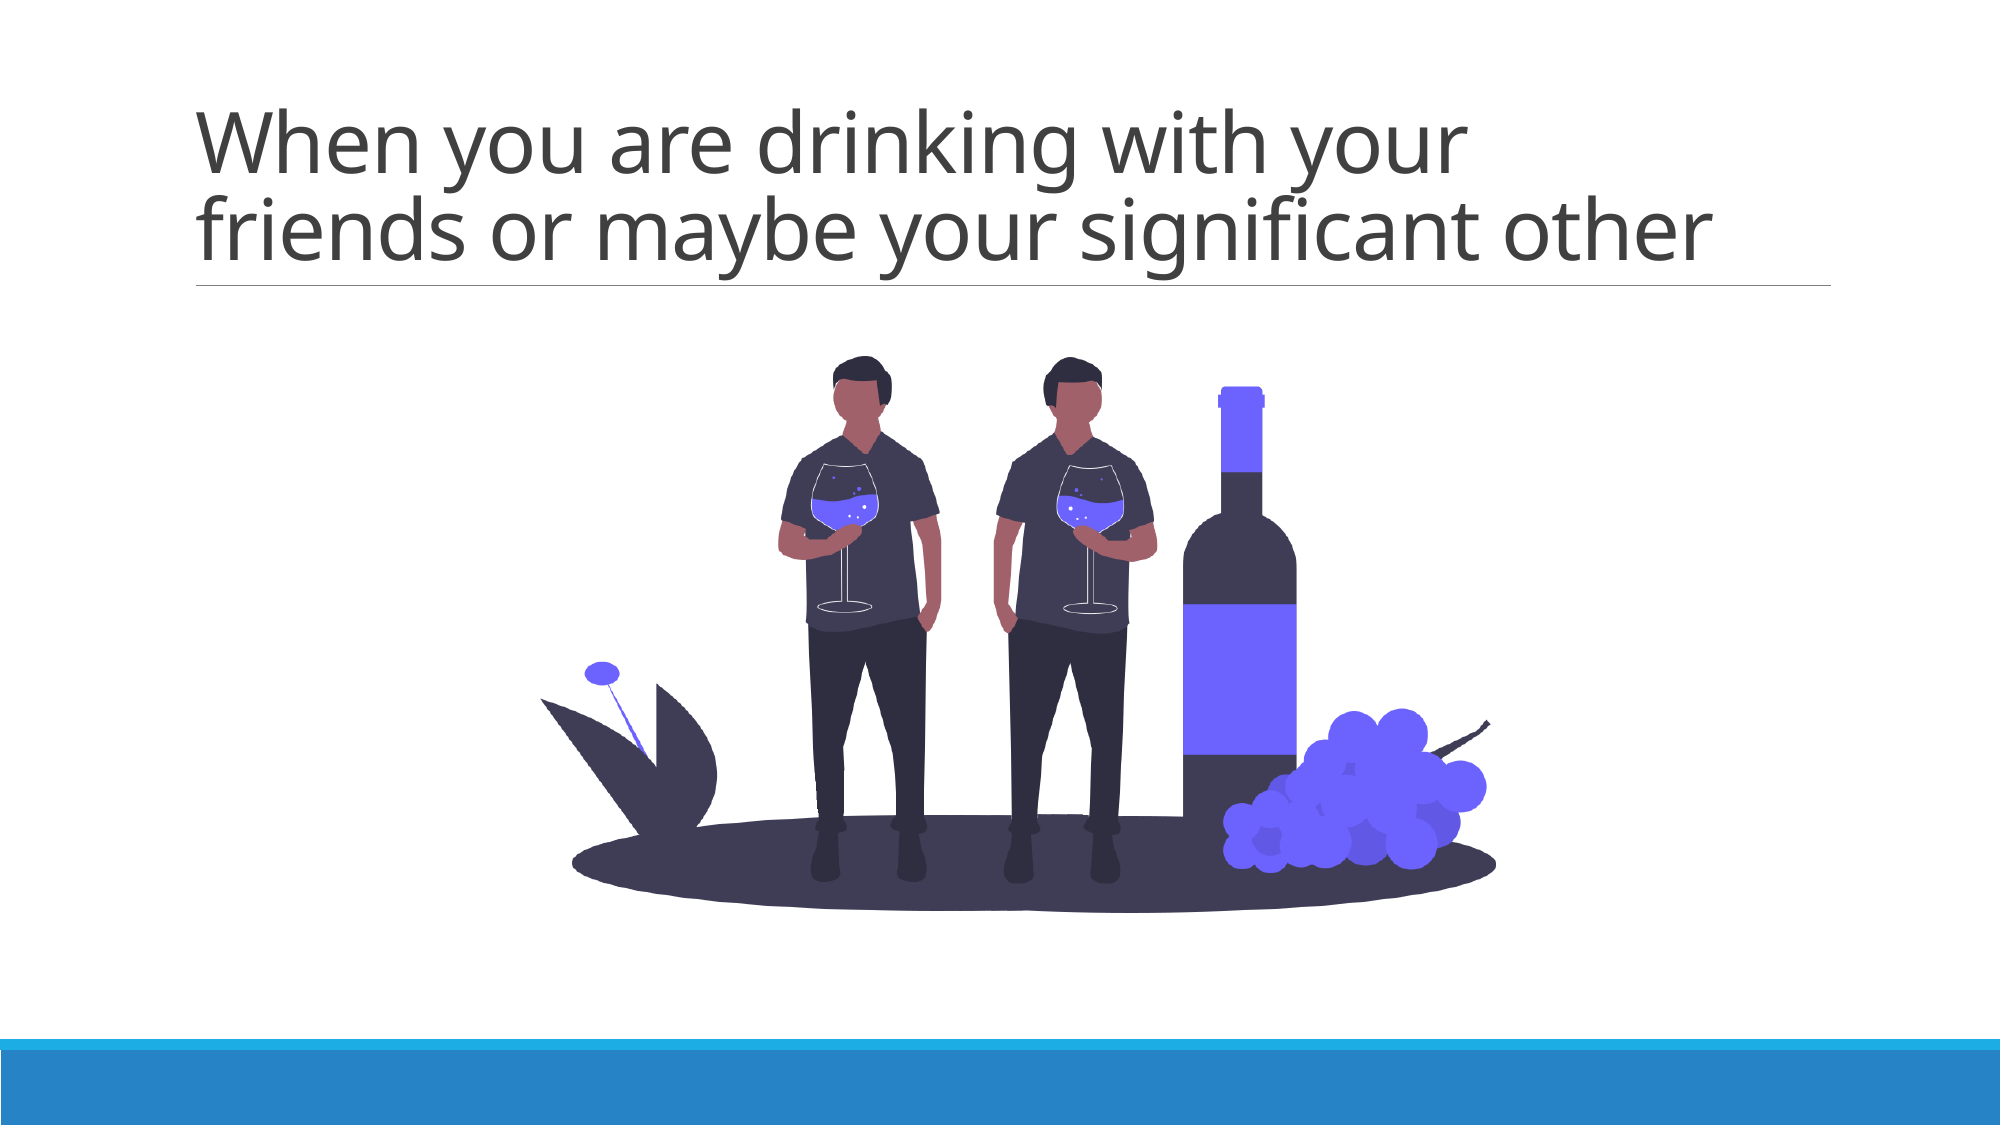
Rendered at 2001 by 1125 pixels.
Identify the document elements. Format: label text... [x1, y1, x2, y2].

picture [445, 292, 1514, 974]
title When you are drinking with your friends or maybe your significant other [180, 47, 1831, 286]
